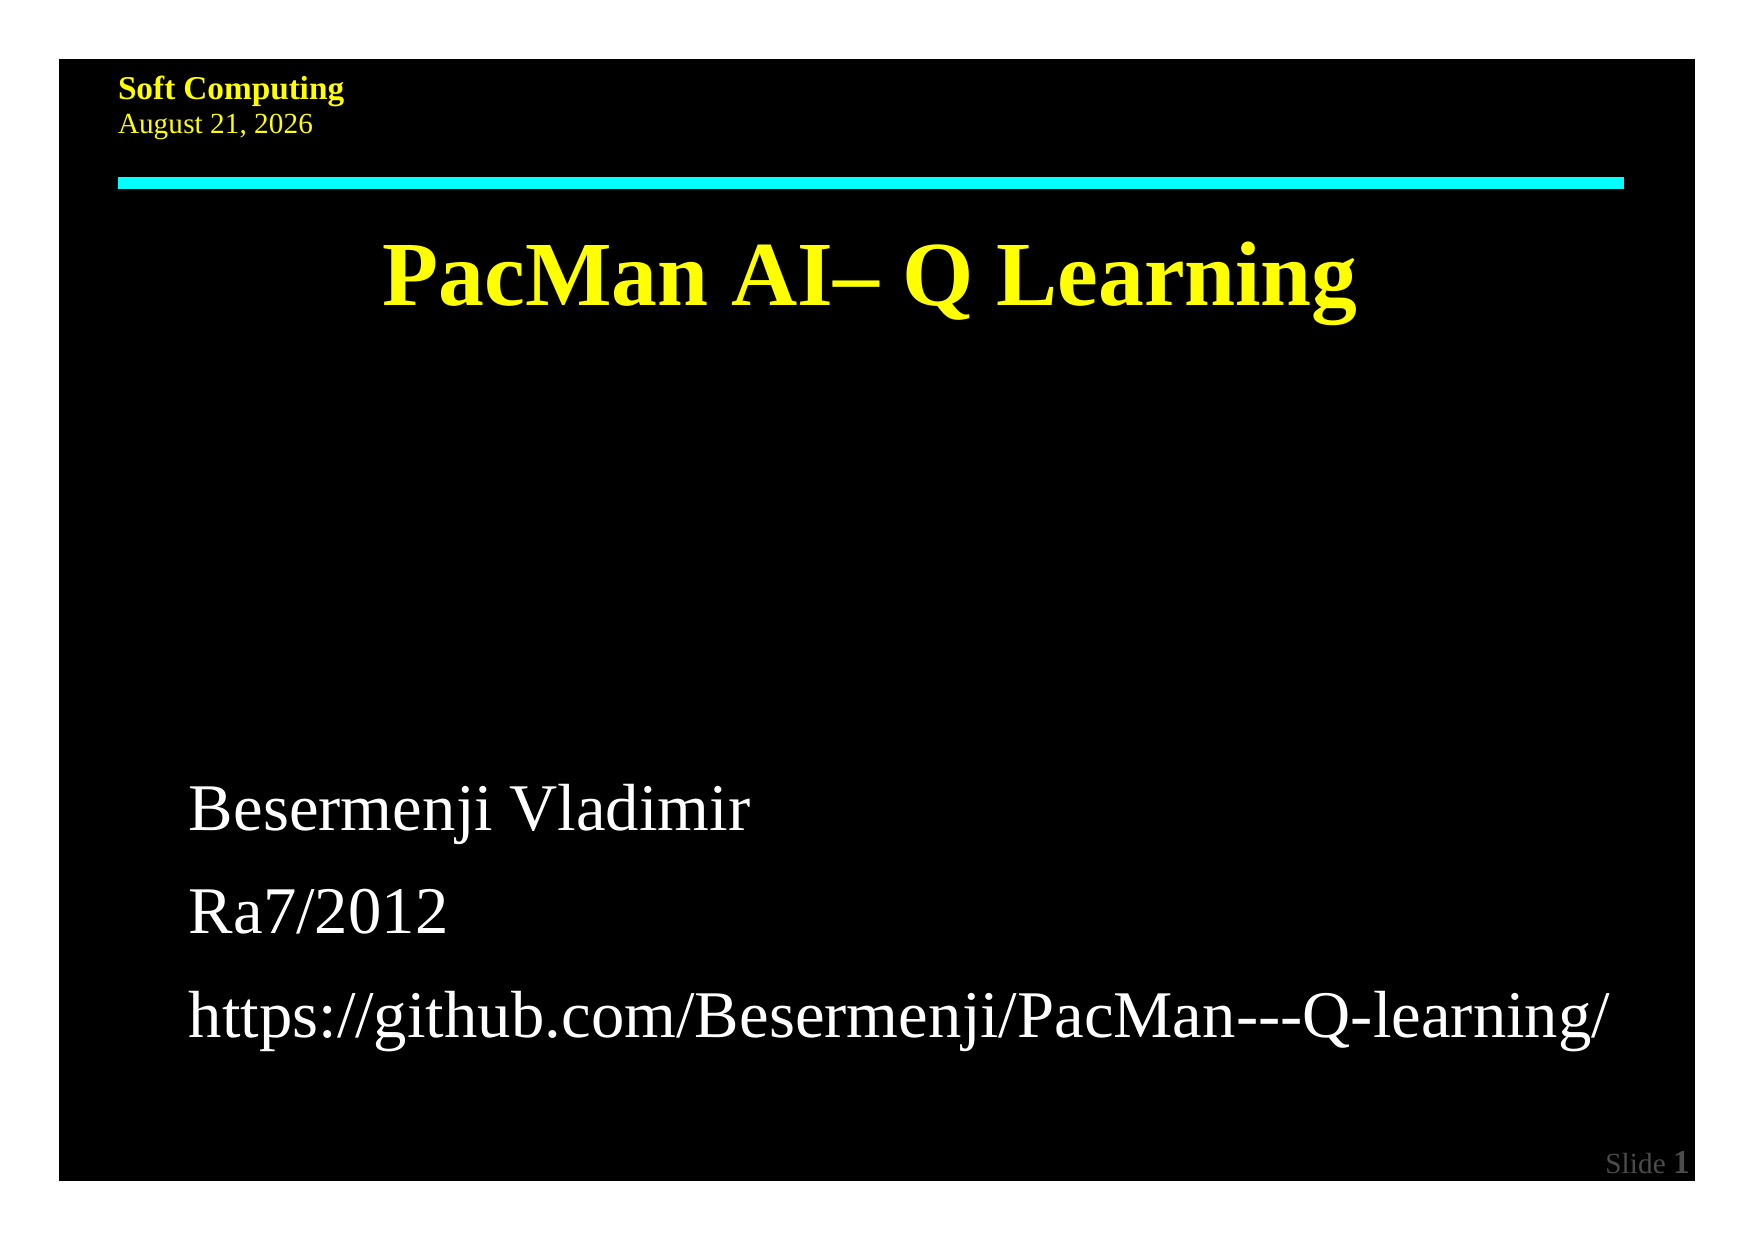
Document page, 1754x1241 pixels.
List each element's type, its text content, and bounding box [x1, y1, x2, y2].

list Besermenji Vladimir Ra7/2012 https://github.com/Besermenji/PacMan---Q-learning/ [118, 770, 1625, 1156]
title PacMan AI– Q Learning [118, 200, 1625, 349]
